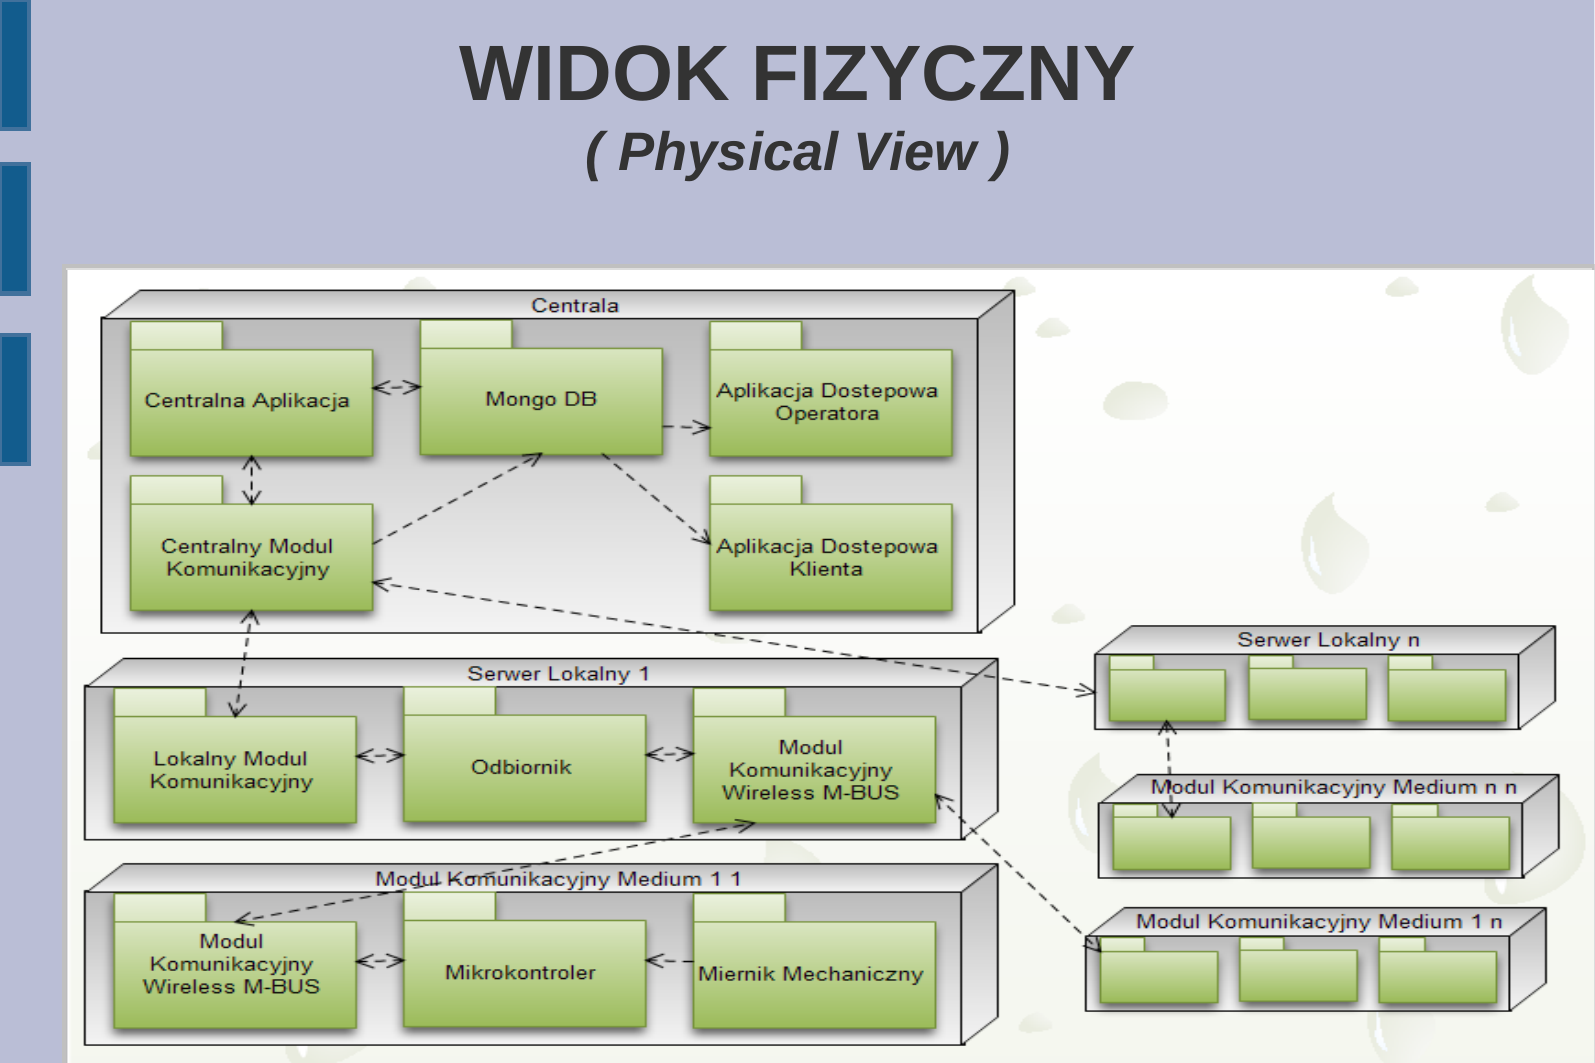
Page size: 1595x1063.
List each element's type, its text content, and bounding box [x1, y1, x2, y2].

picture [66, 270, 1595, 1063]
title WIDOK FIZYCZNY ( Physical View ) [117, 13, 1479, 191]
